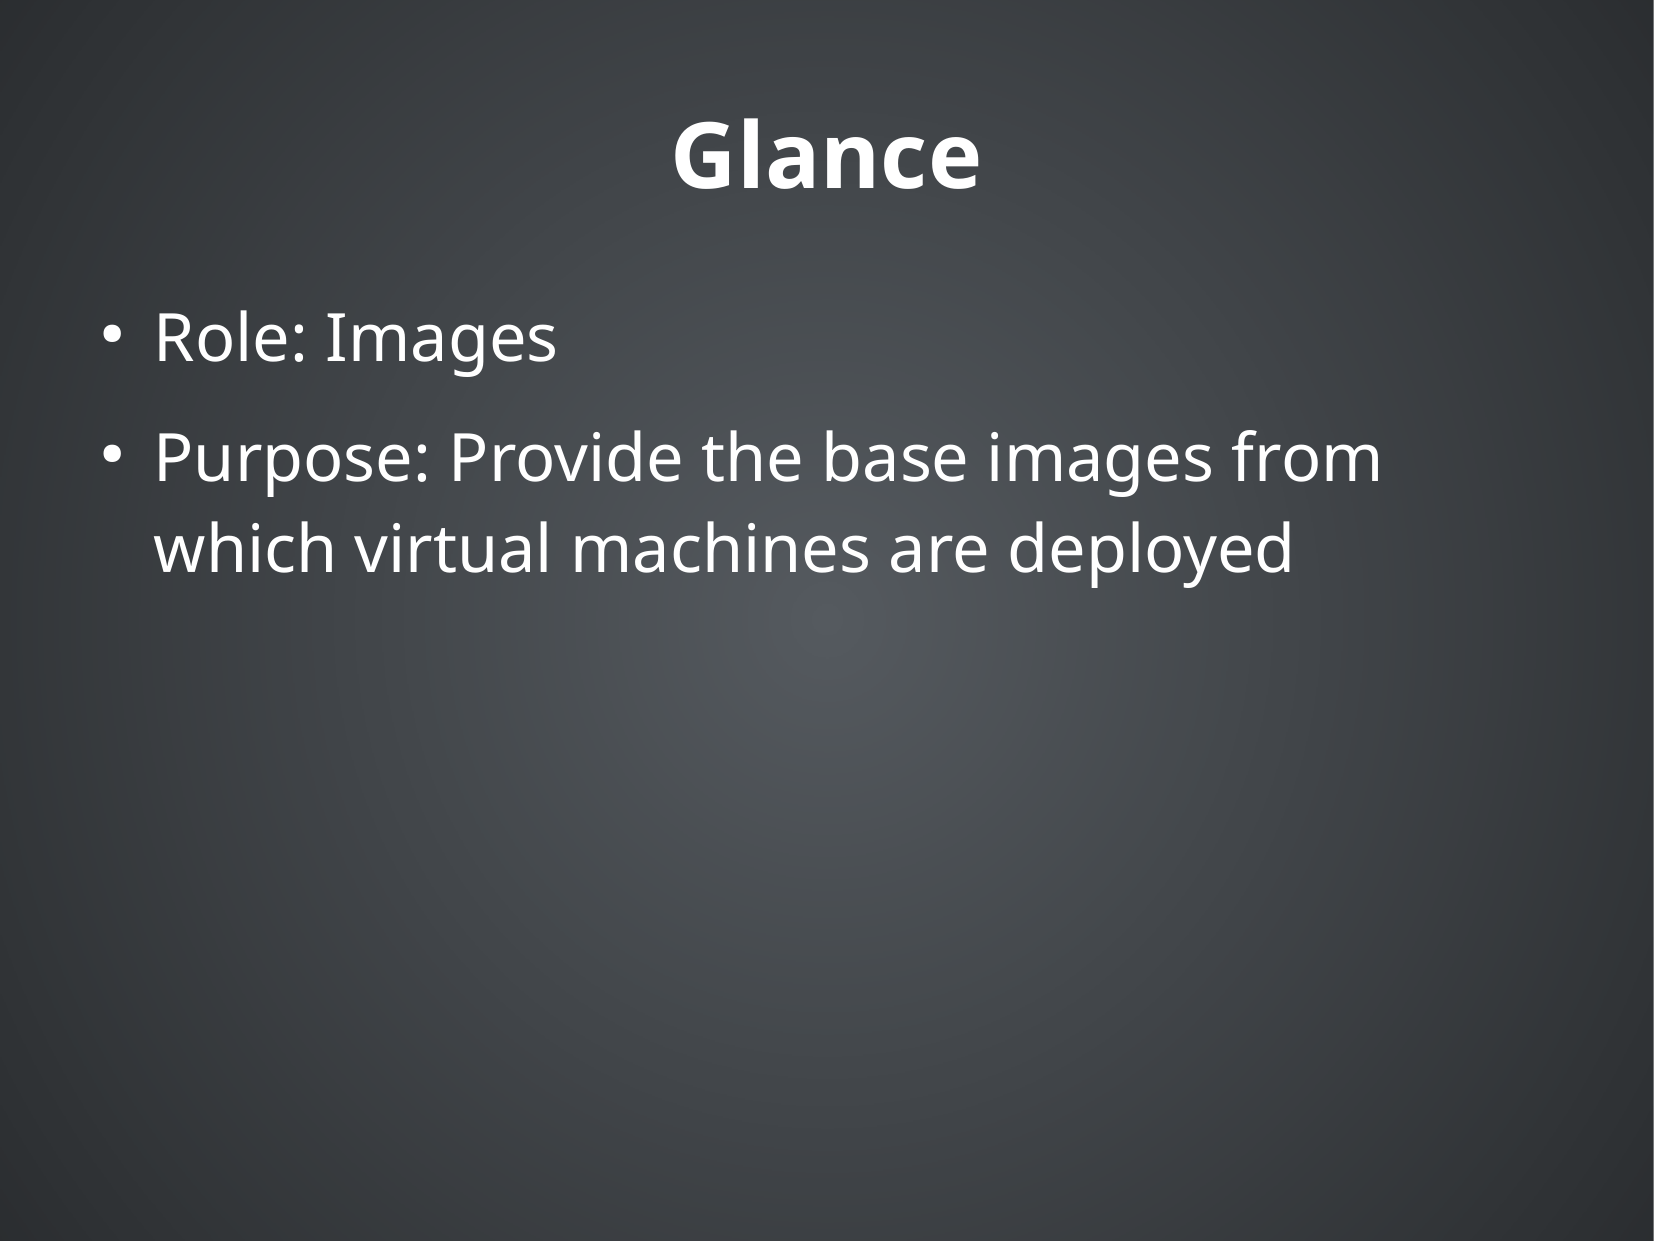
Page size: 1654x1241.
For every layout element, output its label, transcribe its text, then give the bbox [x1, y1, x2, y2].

picture [0, 0, 1654, 1241]
list Role: Images Purpose: Provide the base images from which virtual machines are deployed [82, 290, 1571, 1010]
title Glance [82, 49, 1571, 257]
